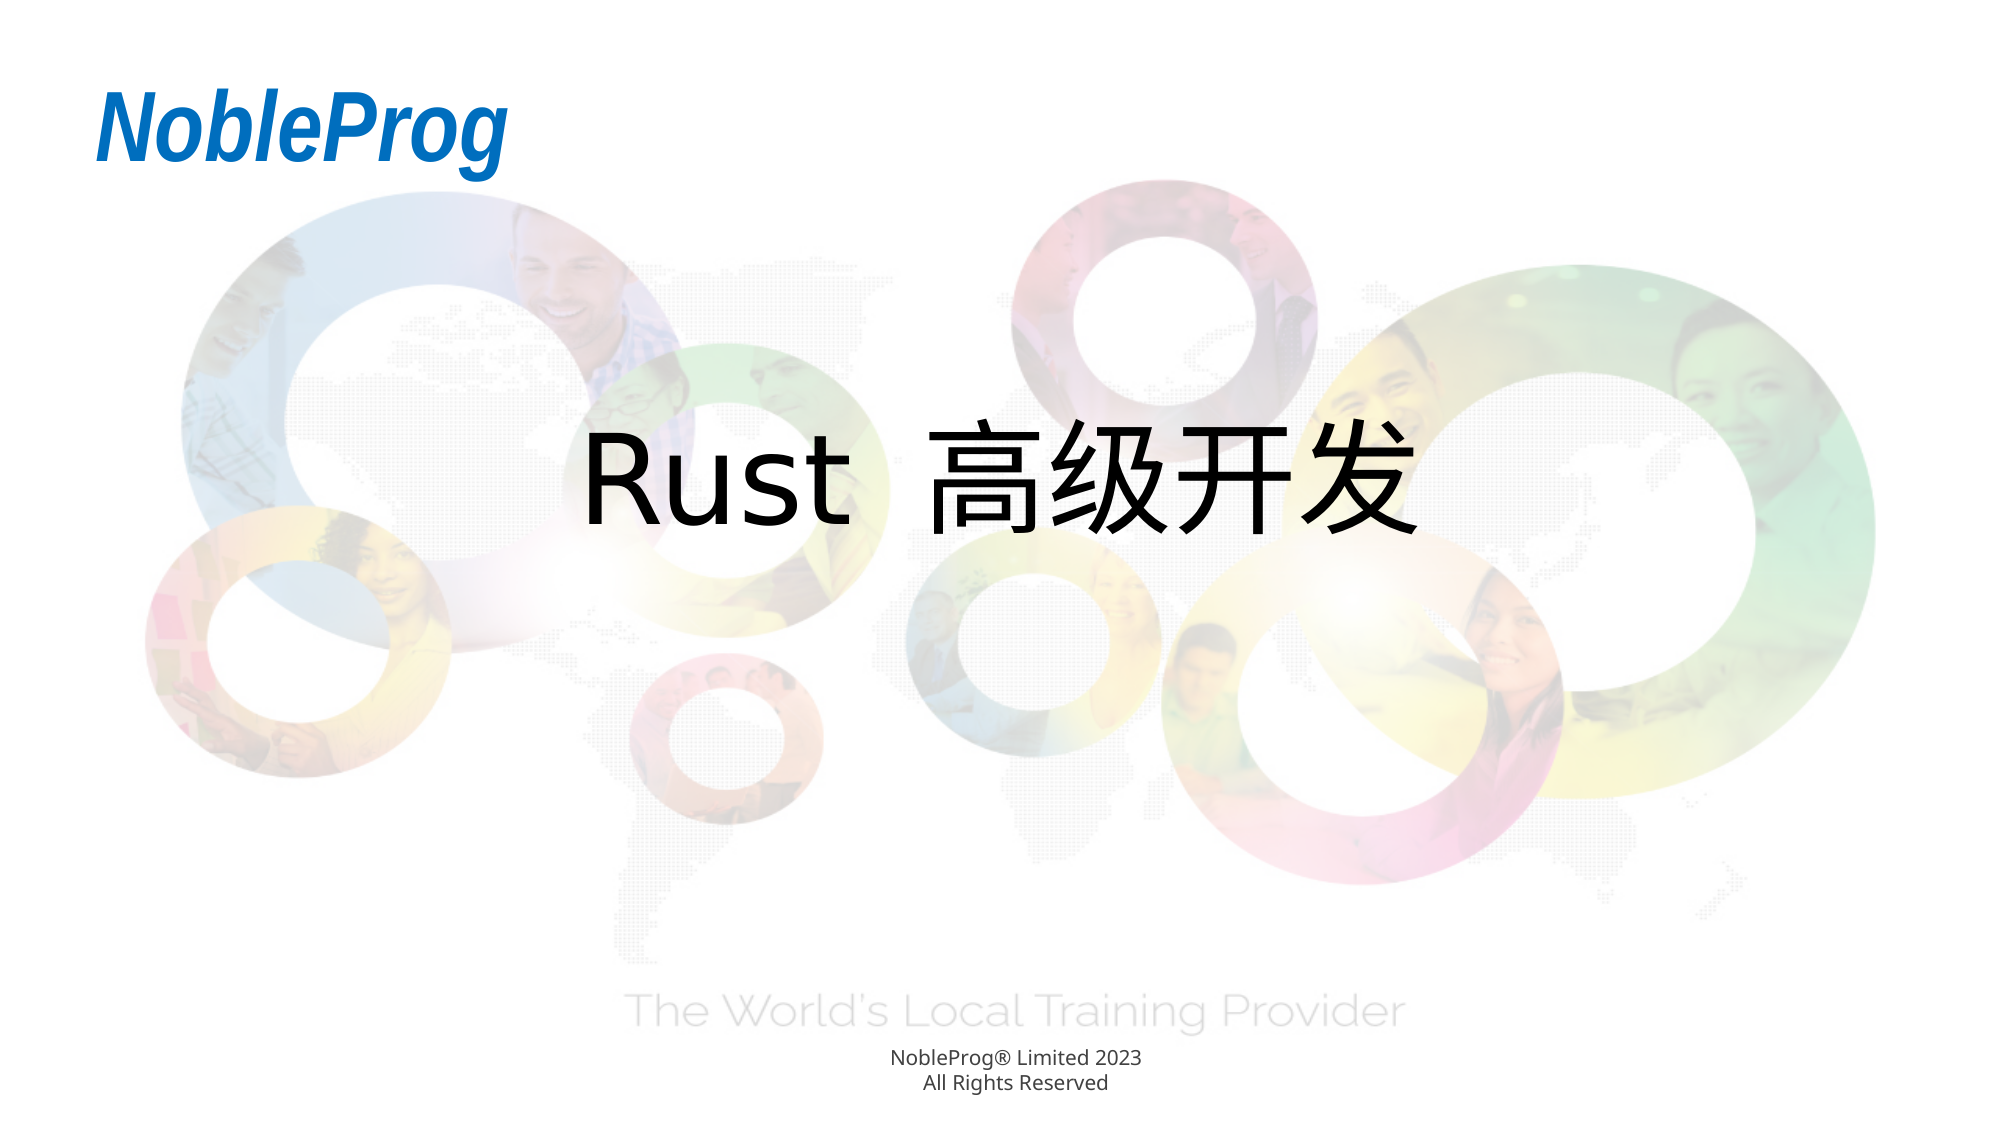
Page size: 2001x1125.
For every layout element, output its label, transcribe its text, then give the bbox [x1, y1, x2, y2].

title Rust 高级开发 [249, 304, 1750, 644]
